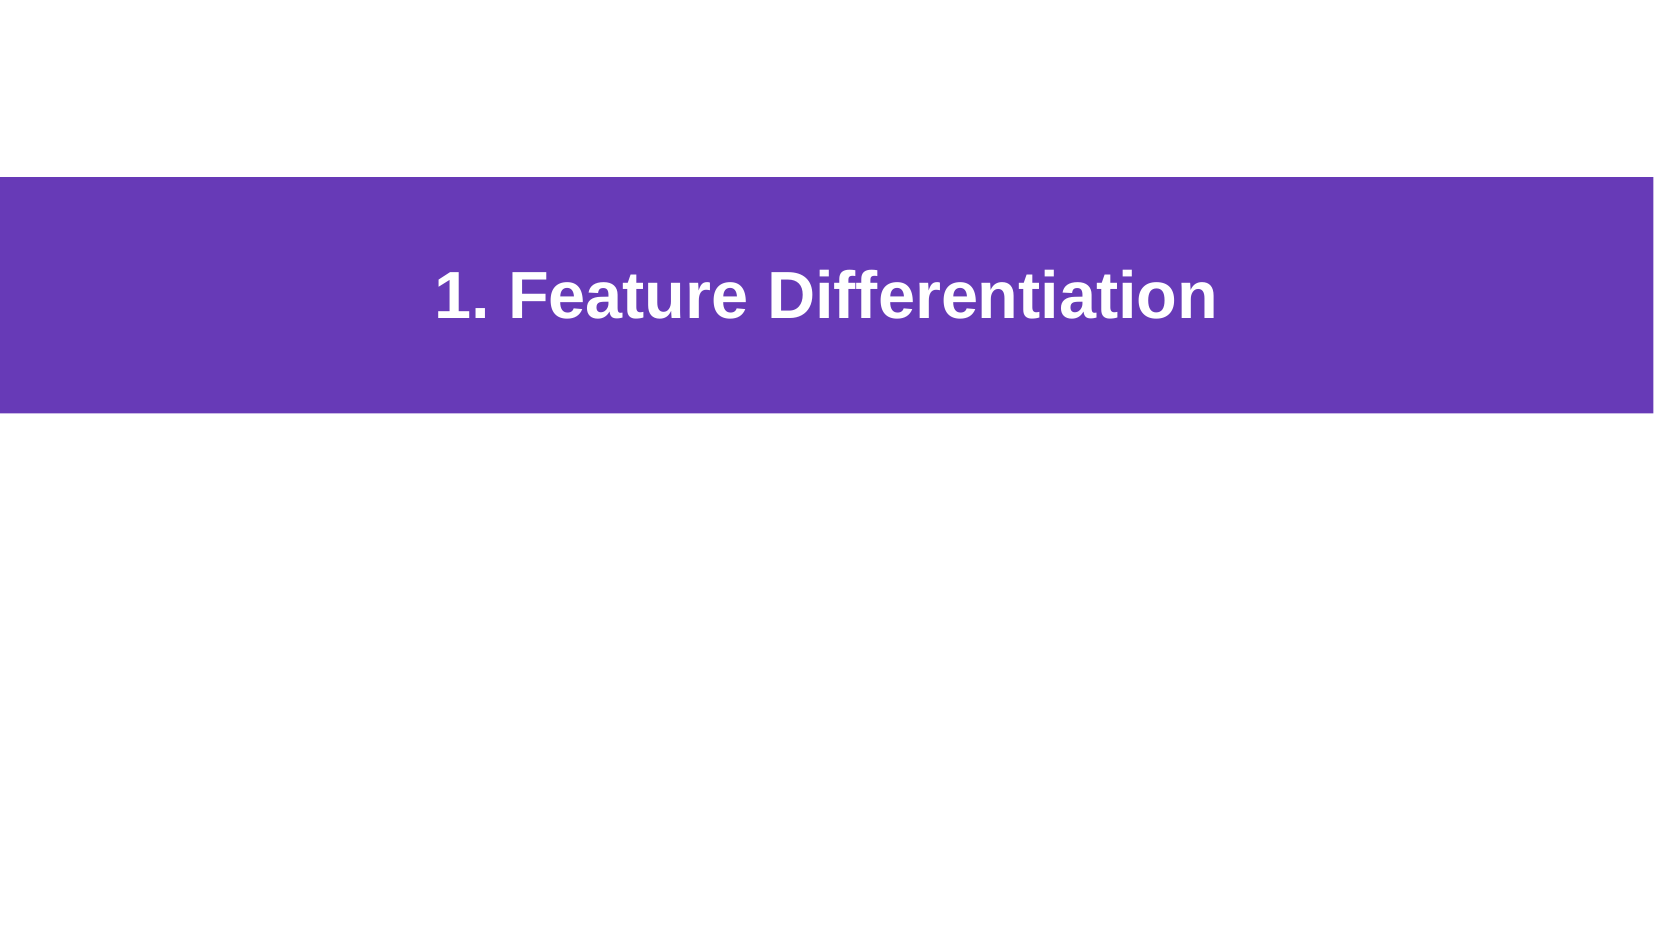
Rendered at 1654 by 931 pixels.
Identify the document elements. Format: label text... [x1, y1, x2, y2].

title 1. Feature Differentiation [0, 177, 1654, 414]
